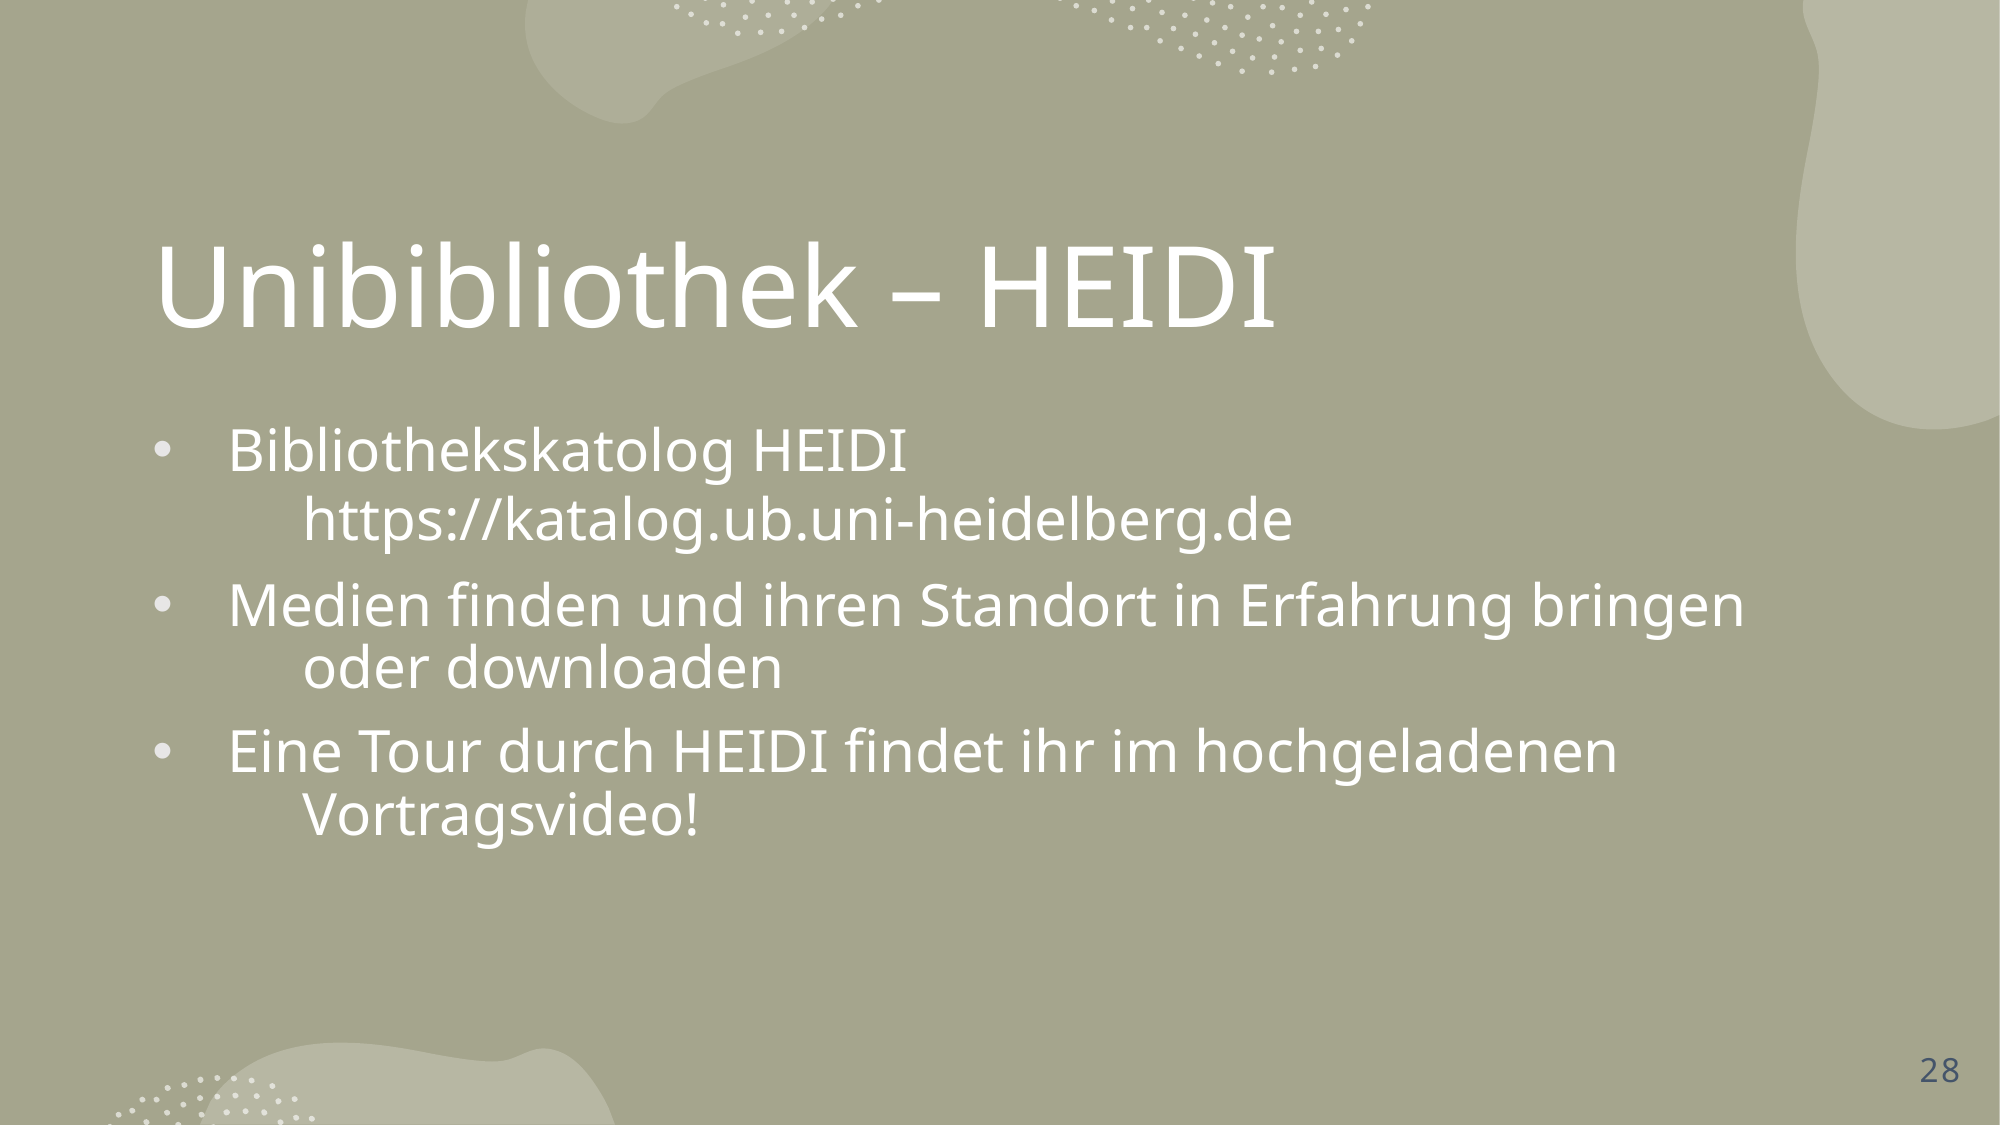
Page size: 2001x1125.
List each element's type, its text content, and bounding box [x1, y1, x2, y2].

title Unibibliothek – HEIDI [137, 182, 1863, 400]
list Bibliothekskatolog HEIDI https://katalog.ub.uni-heidelberg.de Medien finden und ihren Standort in Erfahrung bringen oder downloaden Eine Tour durch HEIDI findet ihr im hochgeladenen Vortragsvideo! [137, 413, 1863, 1014]
text_box [1887, 1019, 1993, 1125]
